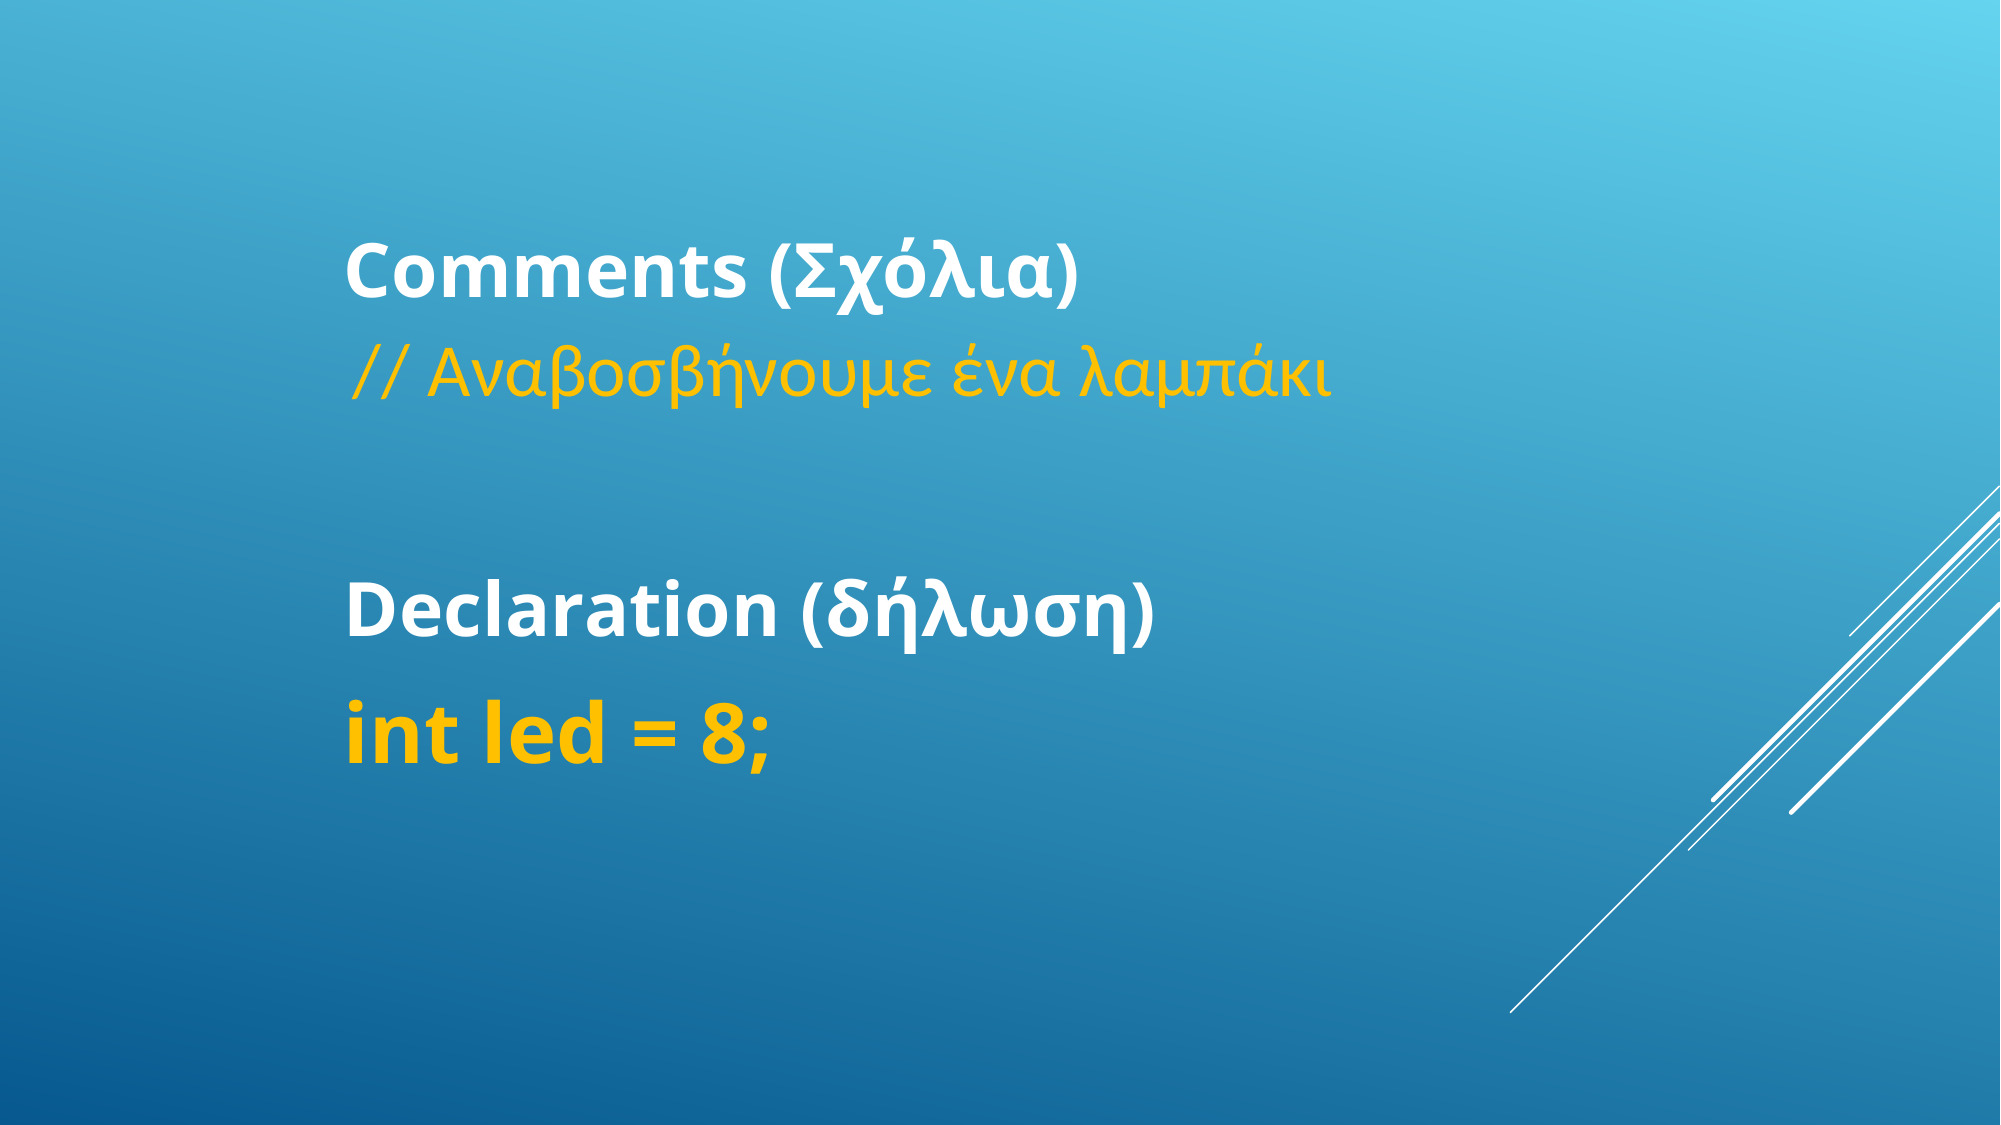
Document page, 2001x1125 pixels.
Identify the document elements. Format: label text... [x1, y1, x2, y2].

text_box Comments (Σχόλια) // Αναβοσβήνουμε ένα λαμπάκι Declaration (δήλωση) int led = 8; [329, 215, 1809, 843]
